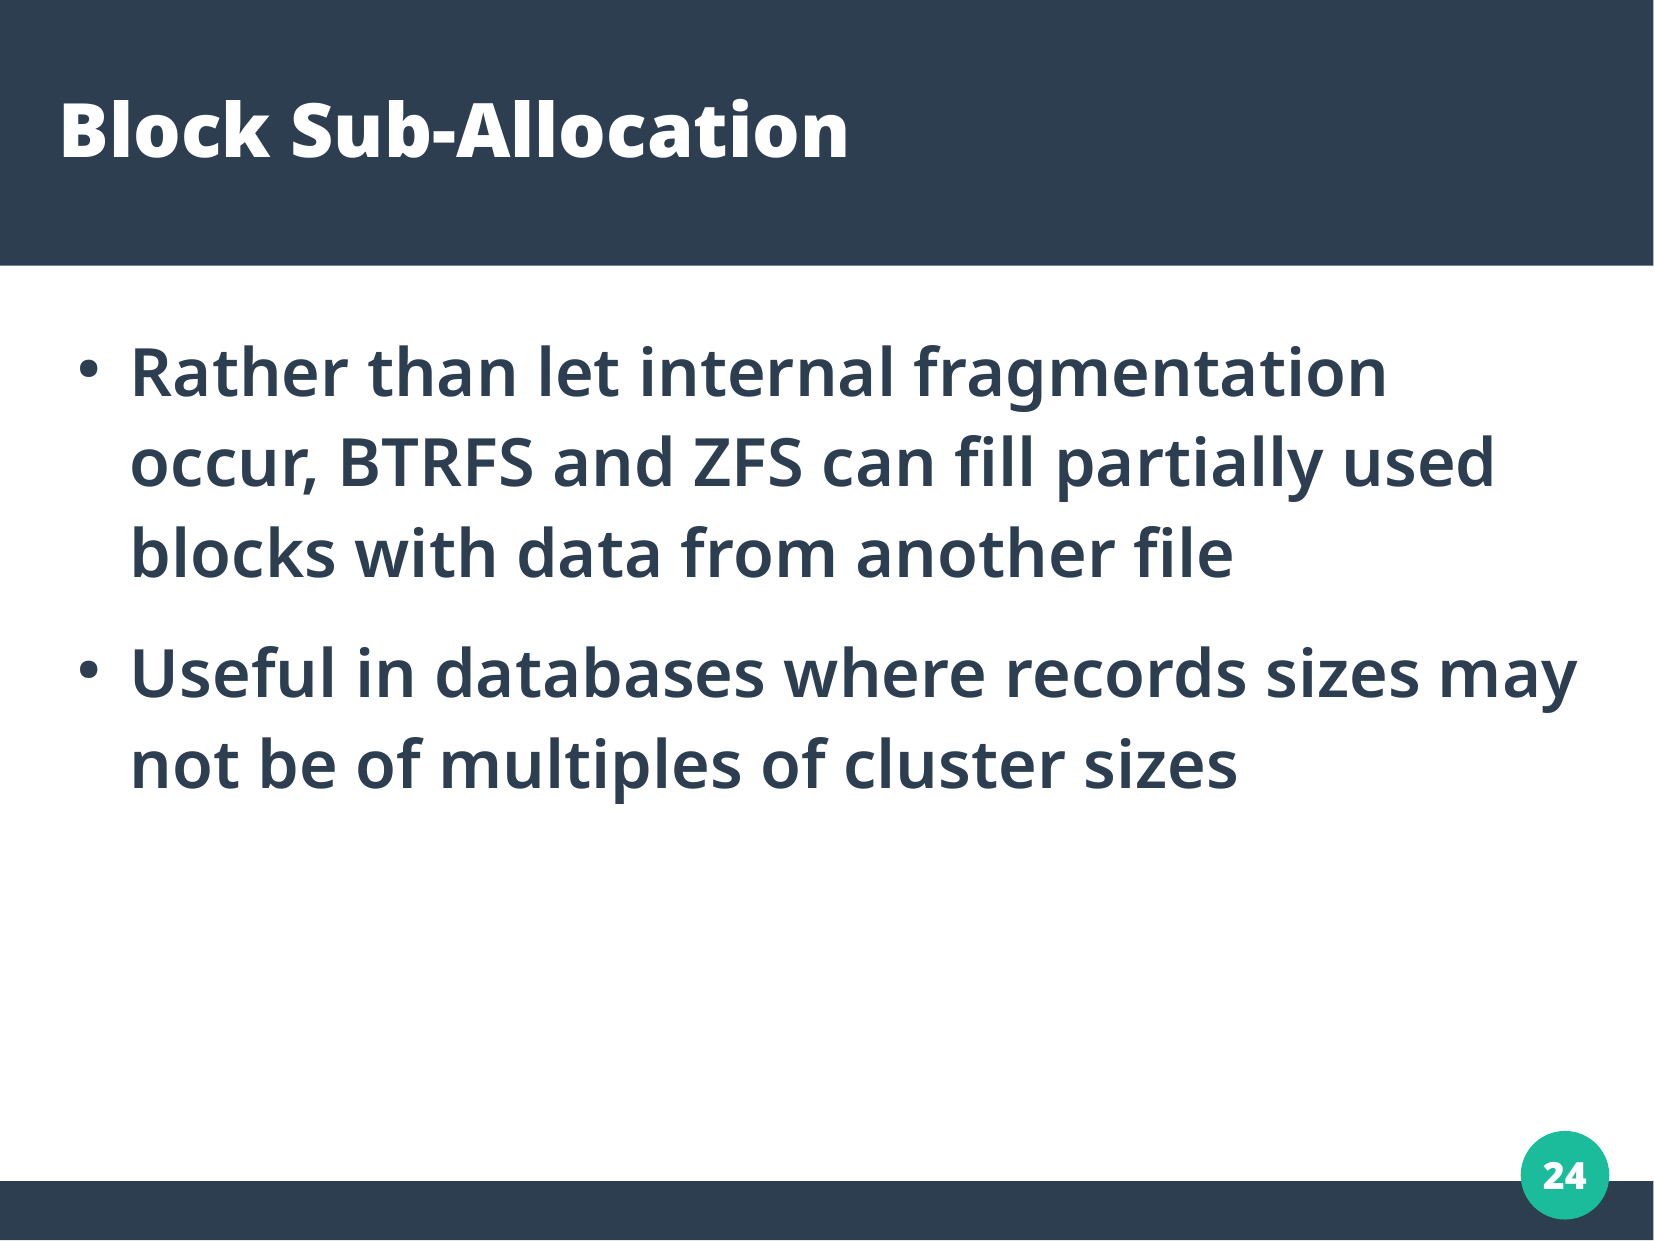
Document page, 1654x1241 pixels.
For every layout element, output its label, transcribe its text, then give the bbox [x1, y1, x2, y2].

title Block Sub-Allocation [59, 49, 1595, 207]
list Rather than let internal fragmentation occur, BTRFS and ZFS can fill partially used blocks with data from another file Useful in databases where records sizes may not be of multiples of cluster sizes [59, 324, 1595, 1152]
